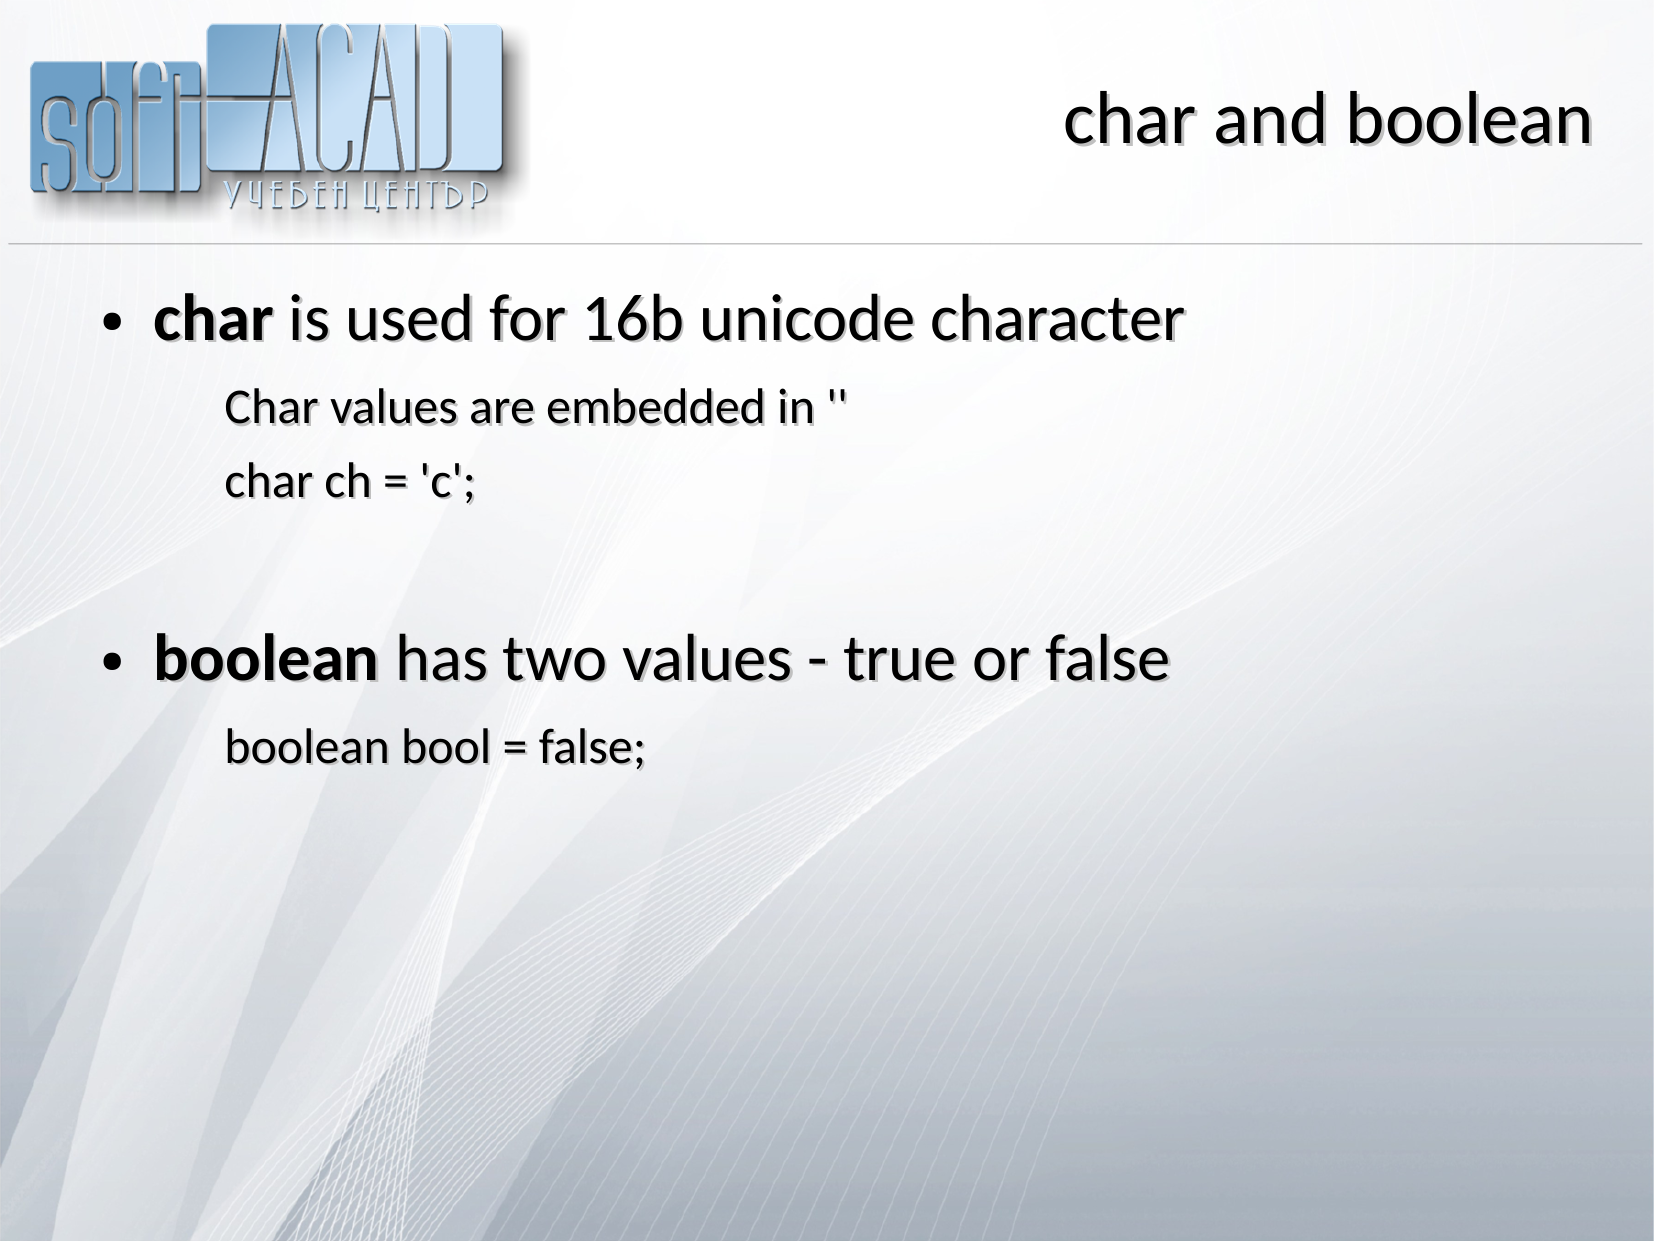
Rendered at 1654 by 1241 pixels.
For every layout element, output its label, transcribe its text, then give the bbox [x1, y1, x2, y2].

picture [0, 0, 1654, 1241]
list char is used for 16b unicode character Char values are embedded in '' char ch = 'c'; boolean has two values - true or false boolean bool = false; [82, 290, 1571, 1094]
title char and boolean [531, 0, 1595, 250]
